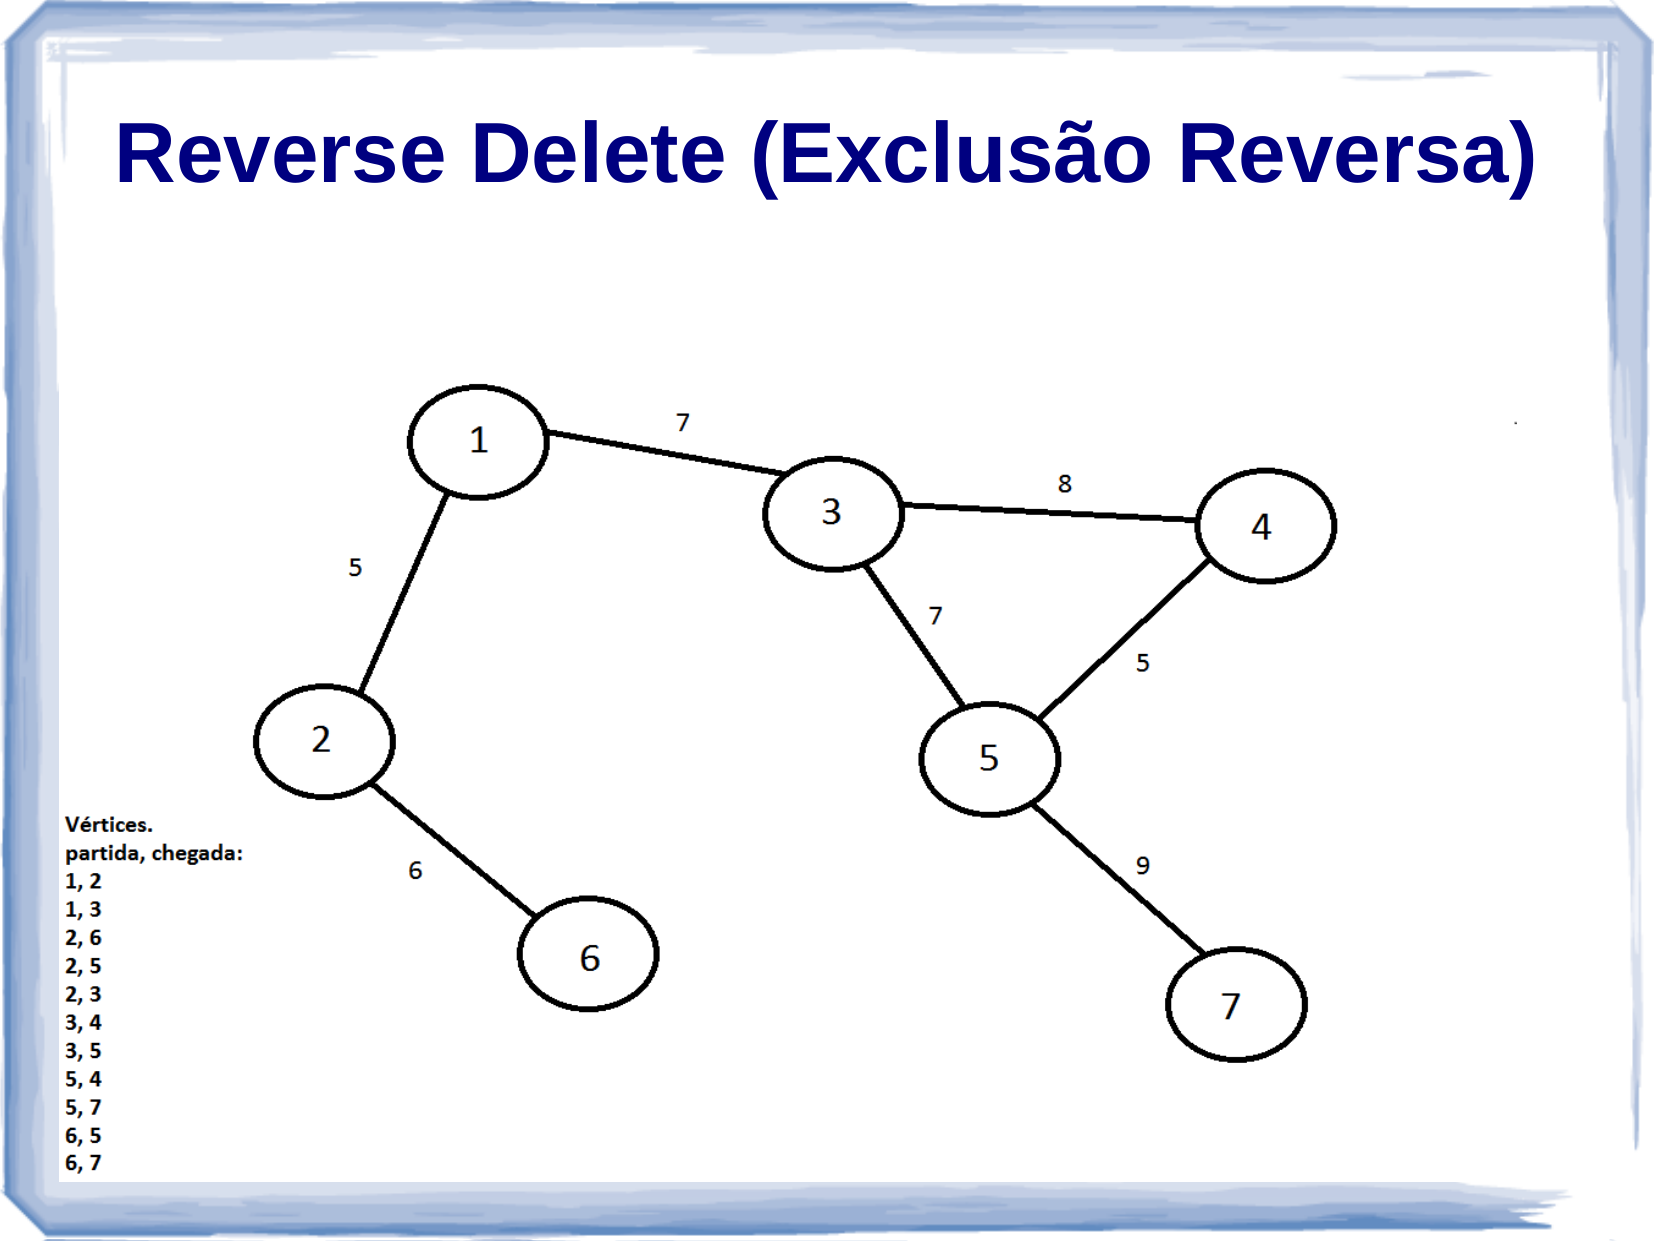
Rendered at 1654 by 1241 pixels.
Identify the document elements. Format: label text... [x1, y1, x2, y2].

title Reverse Delete (Exclusão Reversa) [82, 49, 1571, 257]
picture [0, 0, 1654, 1241]
